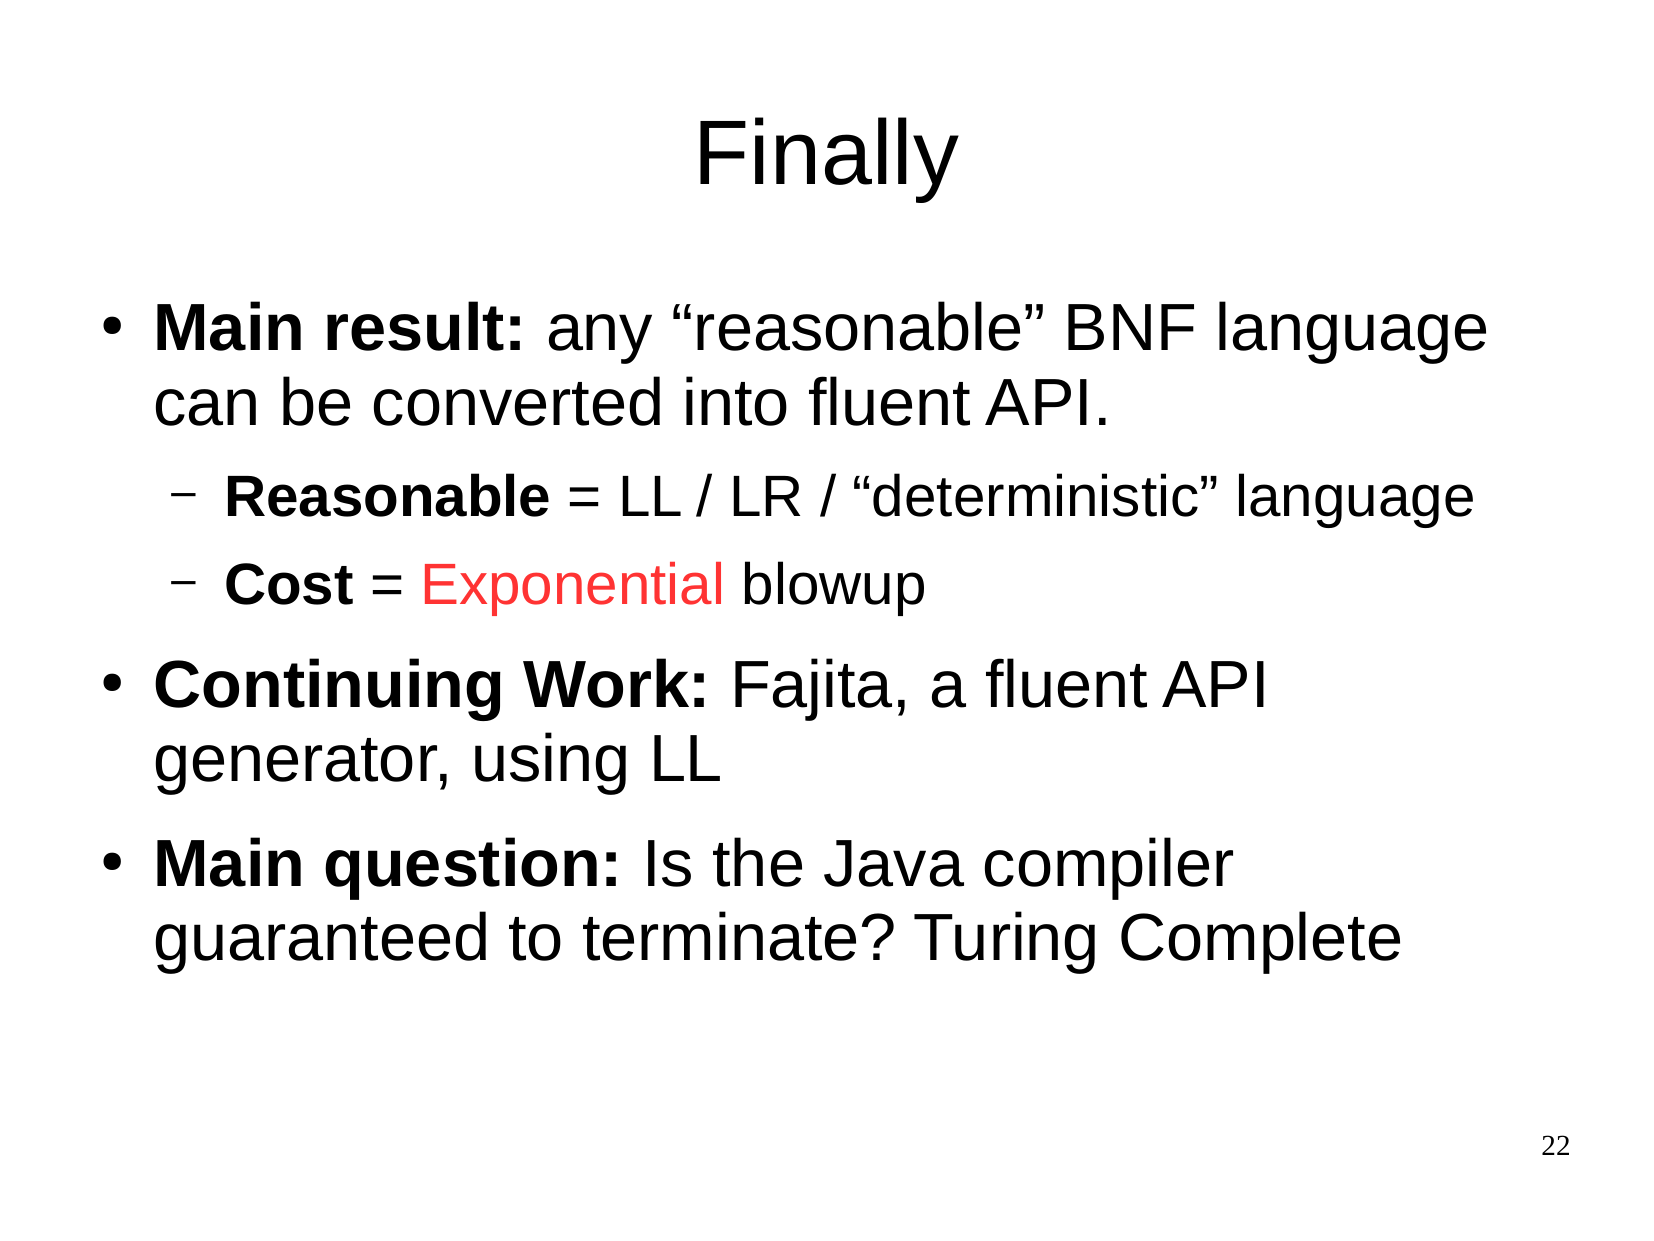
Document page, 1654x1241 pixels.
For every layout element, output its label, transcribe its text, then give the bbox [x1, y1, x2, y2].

title Finally [82, 49, 1571, 257]
list Main result: any “reasonable” BNF language can be converted into fluent API. Reasonable = LL / LR / “deterministic” language Cost = Exponential blowup Continuing Work: Fajita, a fluent API generator, using LL Main question: Is the Java compiler guaranteed to terminate? Turing Complete [82, 290, 1571, 1010]
